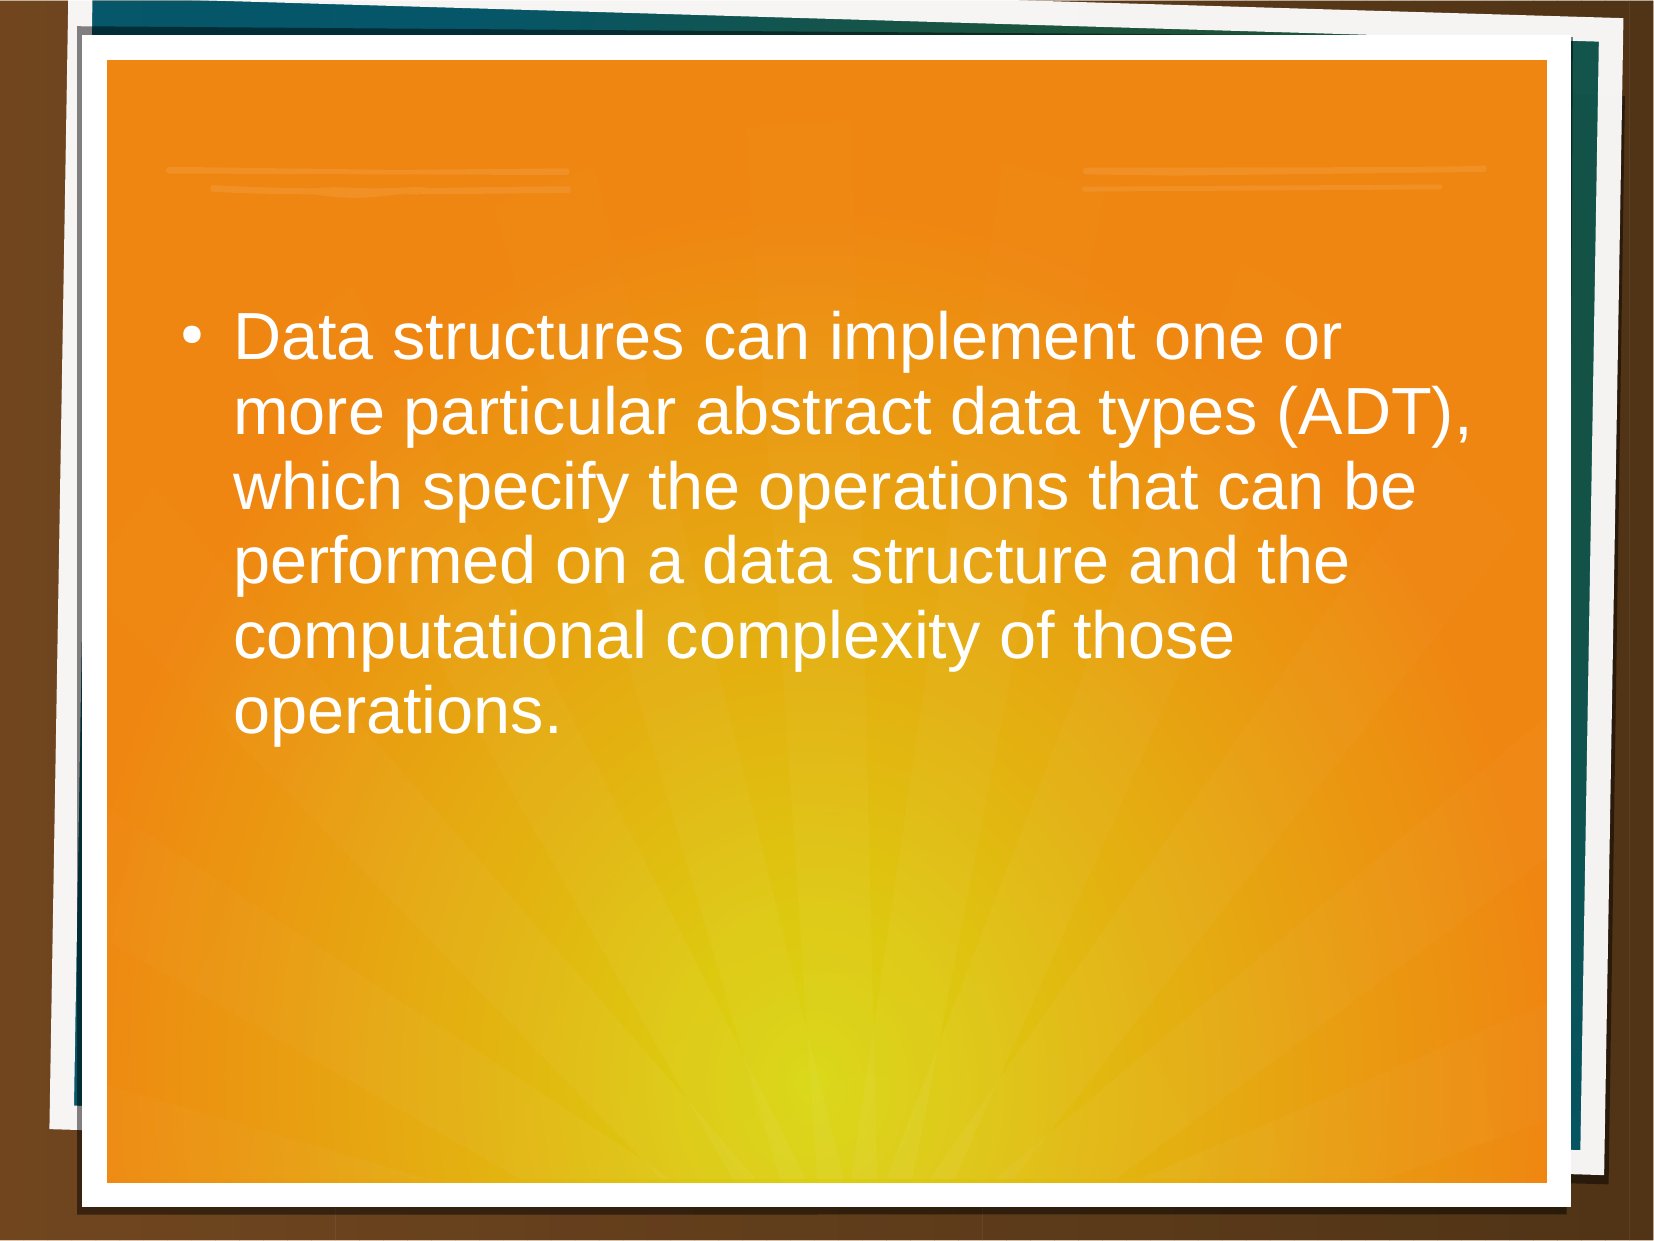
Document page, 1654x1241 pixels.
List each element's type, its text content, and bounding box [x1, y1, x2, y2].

list Data structures can implement one or more particular abstract data types (ADT), which specify the operations that can be performed on a data structure and the computational complexity of those operations. [162, 299, 1492, 1241]
